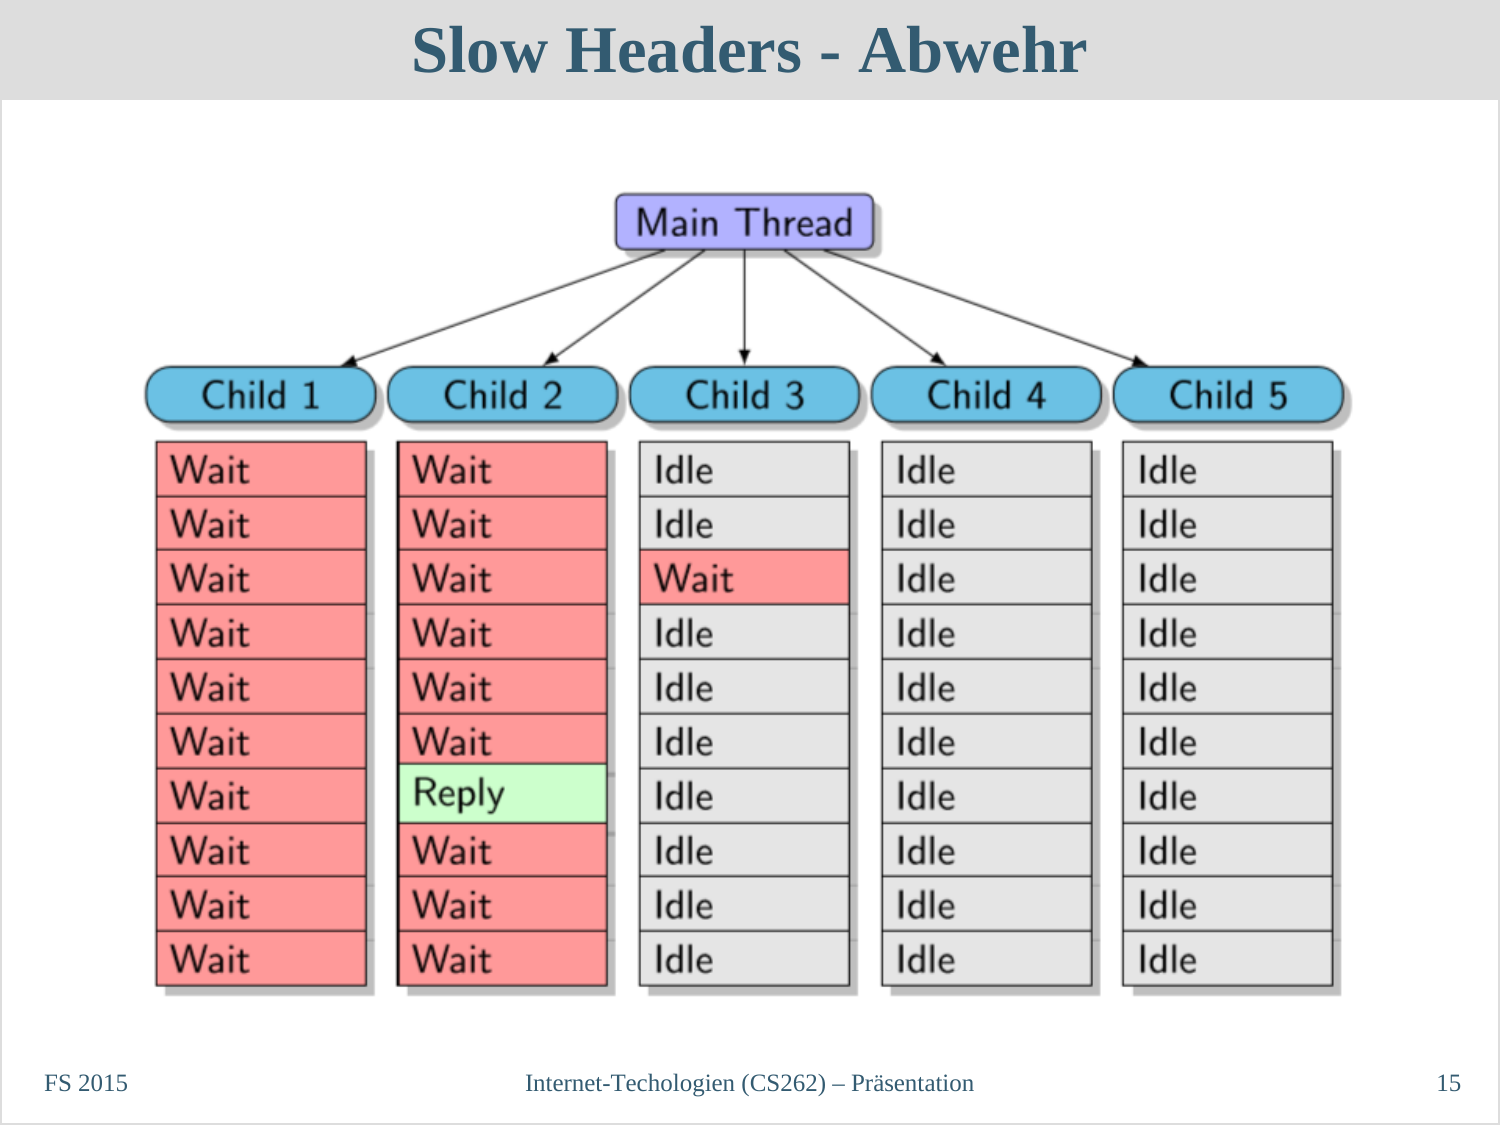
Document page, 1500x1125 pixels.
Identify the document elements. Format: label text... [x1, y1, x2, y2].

text_box FS 2015 [29, 1058, 195, 1097]
text_box <number> [1375, 1058, 1477, 1097]
text_box Internet-Techologien (CS262) – Präsentation [300, 1058, 1201, 1107]
picture [125, 190, 1376, 999]
title Slow Headers - Abwehr [0, 0, 1500, 100]
